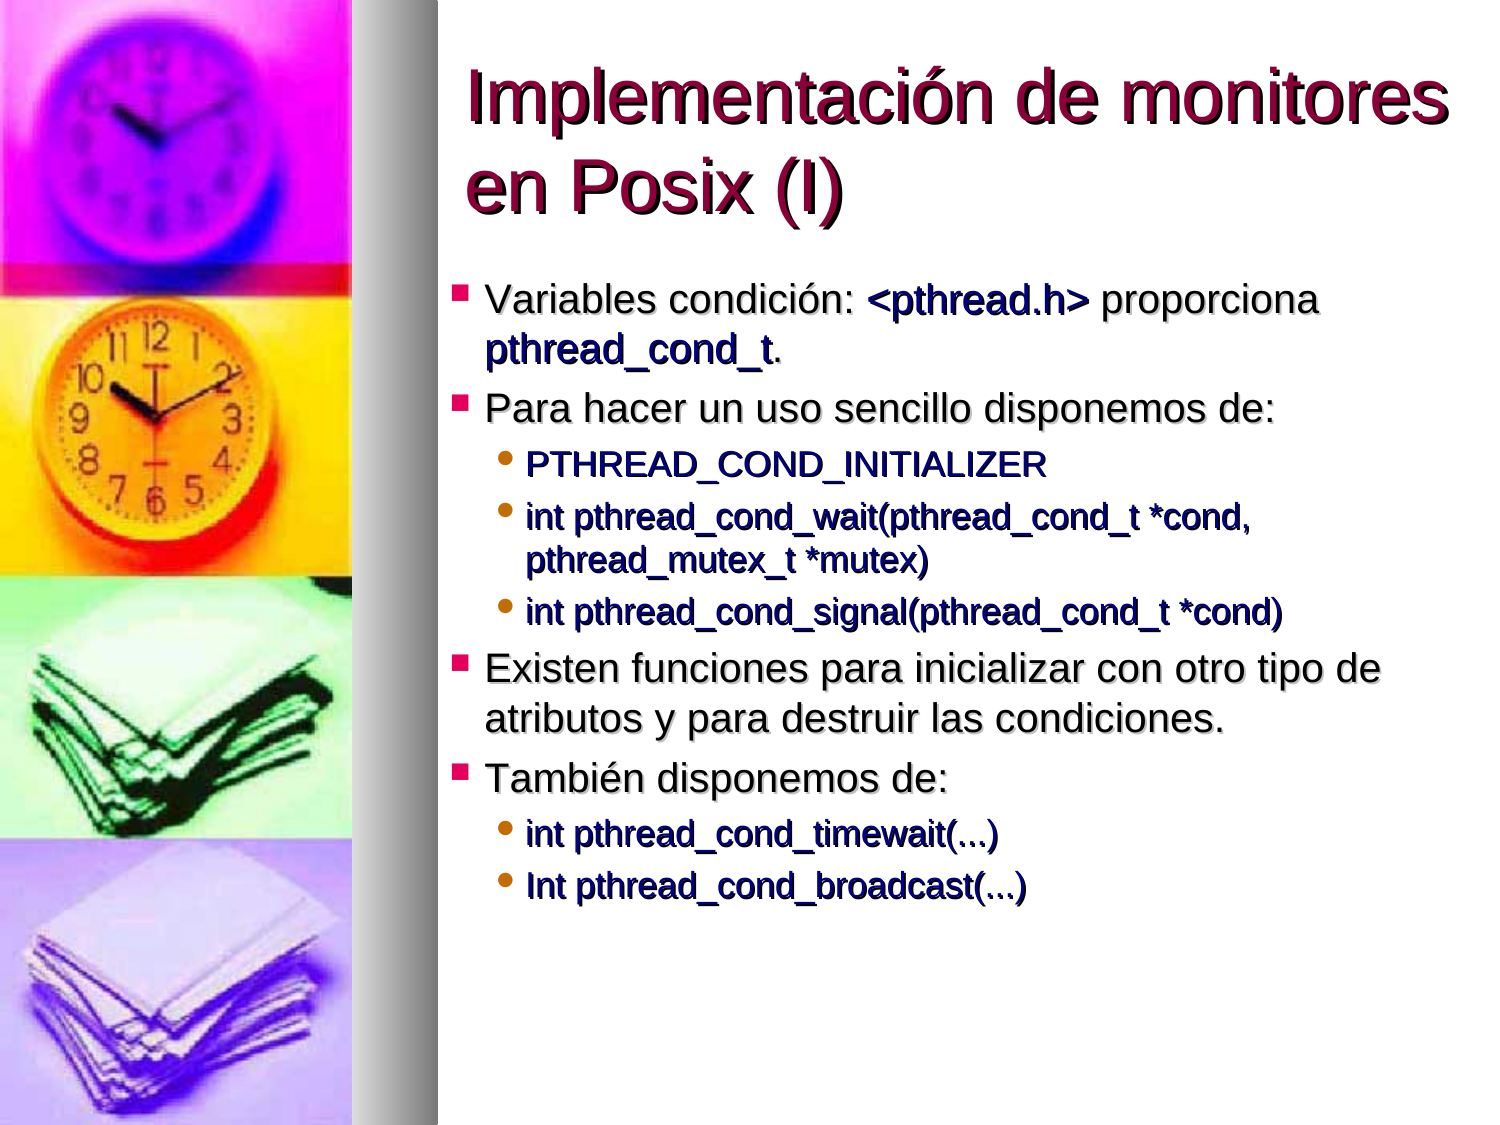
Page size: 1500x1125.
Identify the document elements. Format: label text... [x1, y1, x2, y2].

picture [0, 0, 352, 1125]
list Variables condición: <pthread.h> proporciona pthread_cond_t. Para hacer un uso sencillo disponemos de: PTHREAD_COND_INITIALIZER int pthread_cond_wait(pthread_cond_t *cond, pthread_mutex_t *mutex) int pthread_cond_signal(pthread_cond_t *cond) Existen funciones para inicializar con otro tipo de atributos y para destruir las condiciones. También disponemos de: int pthread_cond_timewait(...) Int pthread_cond_broadcast(...) [434, 264, 1485, 917]
title Implementación de monitores en Posix (I) [450, 36, 1500, 237]
